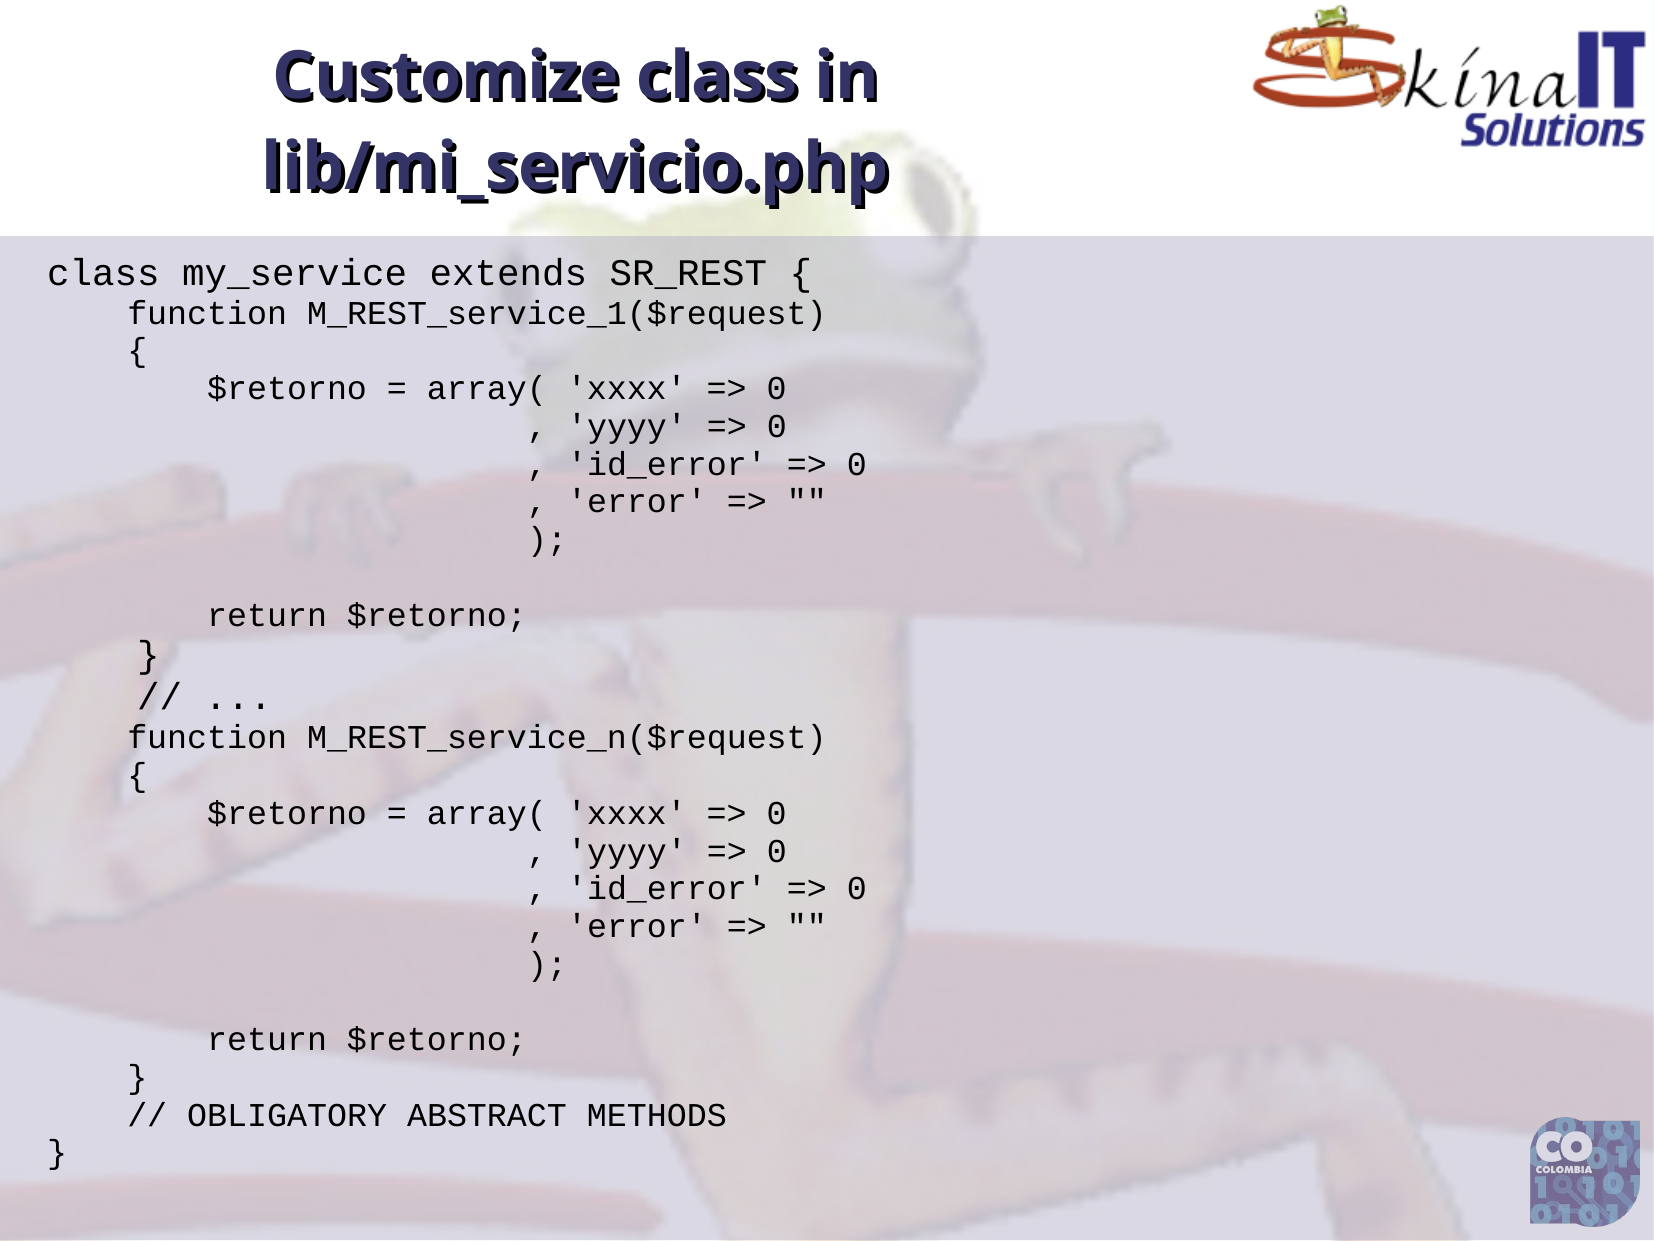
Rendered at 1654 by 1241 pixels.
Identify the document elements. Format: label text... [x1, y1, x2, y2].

list class my_service extends SR_REST { function M_REST_service_1($request) { $retorno = array( 'xxxx' => 0 , 'yyyy' => 0 , 'id_error' => 0 , 'error' => "" ); return $retorno; } // ... function M_REST_service_n($request) { $retorno = array( 'xxxx' => 0 , 'yyyy' => 0 , 'id_error' => 0 , 'error' => "" ); return $retorno; } // OBLIGATORY ABSTRACT METHODS } [0, 236, 1654, 1241]
picture [1152, 0, 1654, 236]
title Customize class in lib/mi_servicio.php [0, 0, 1152, 236]
